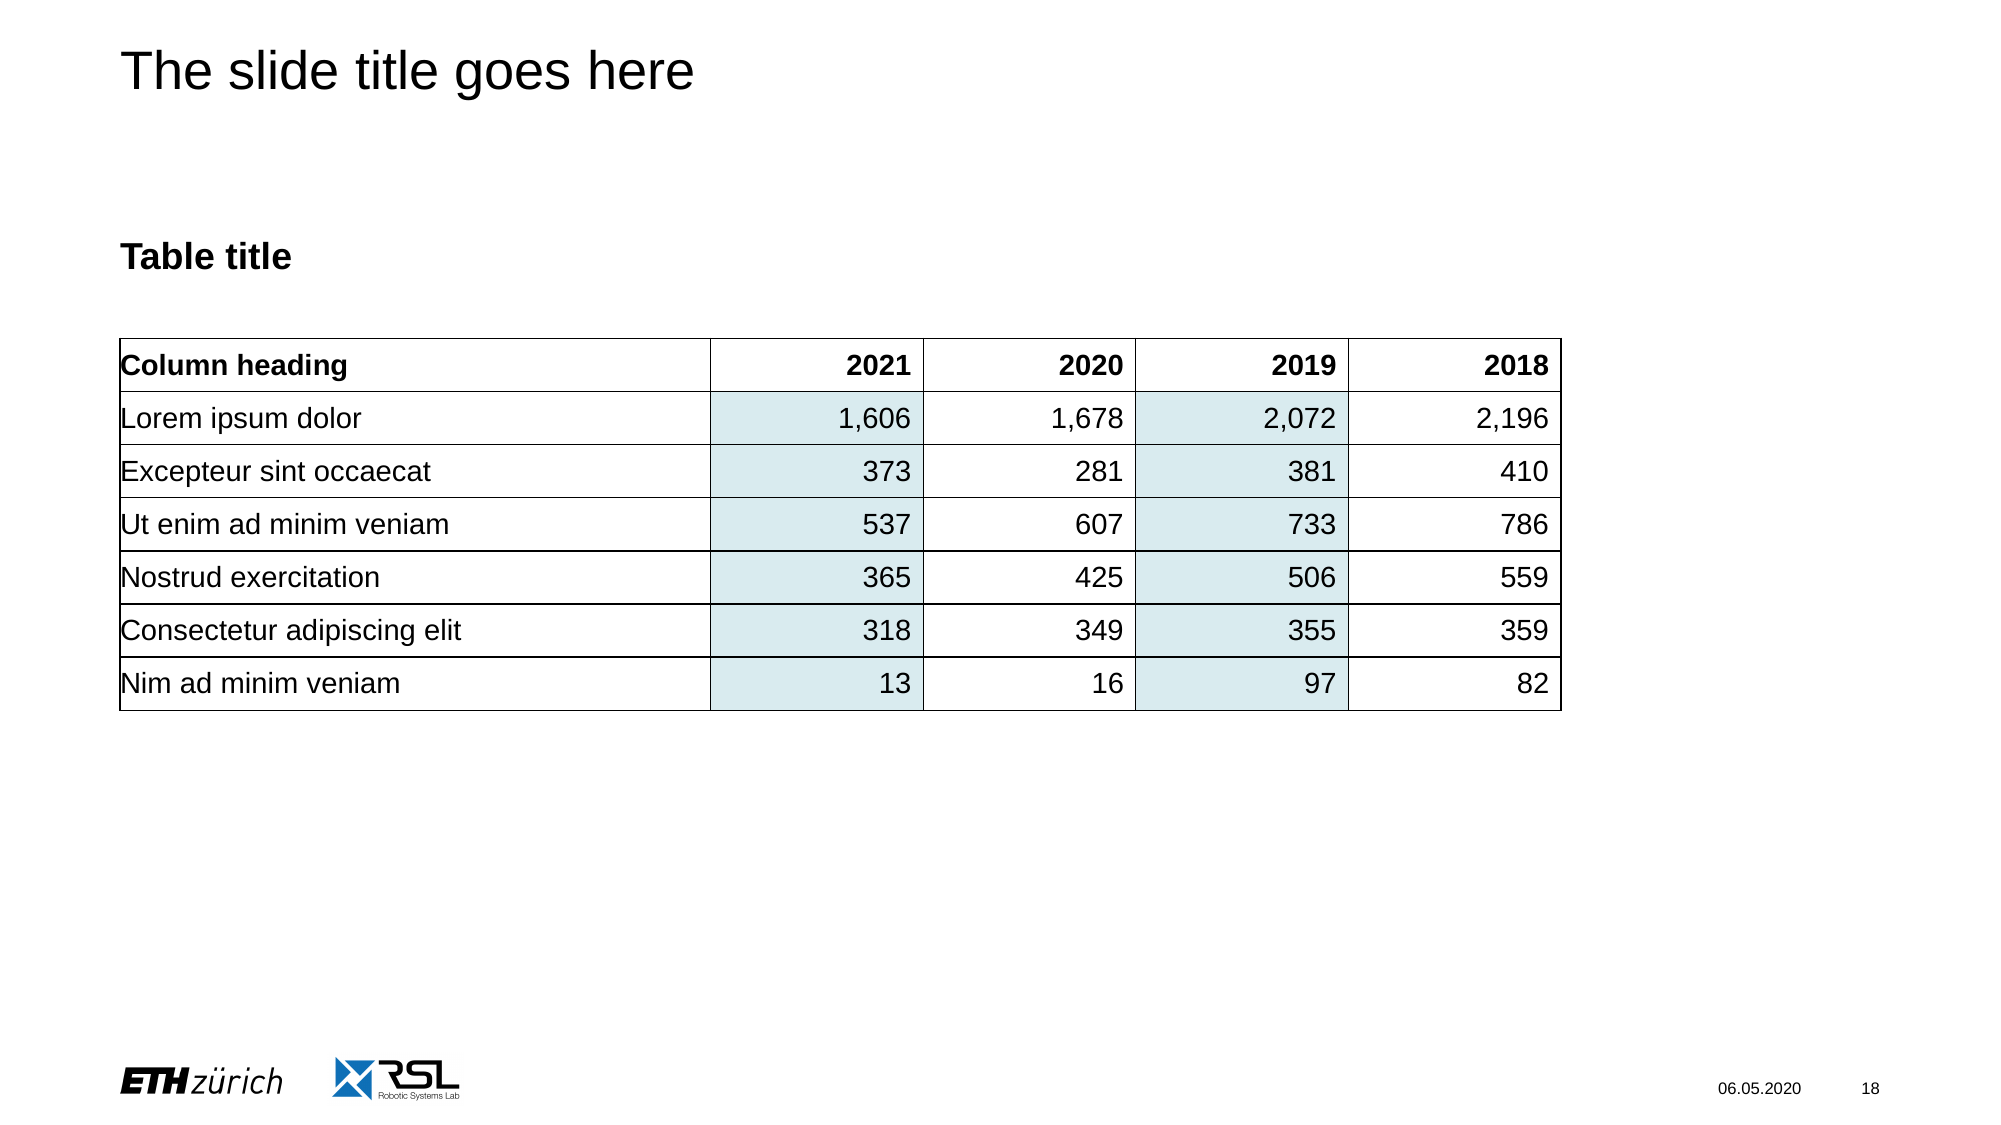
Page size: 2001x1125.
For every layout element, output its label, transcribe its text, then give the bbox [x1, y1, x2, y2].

table_cell Lorem ipsum dolor [121, 392, 710, 444]
table_cell 16 [924, 658, 1135, 710]
table_cell Ut enim ad minim veniam [121, 498, 710, 550]
table_cell 733 [1136, 498, 1348, 550]
table_cell Nostrud exercitation [121, 552, 710, 603]
picture [120, 1067, 282, 1094]
table_cell 373 [711, 445, 923, 497]
title The slide title goes here [120, 42, 1880, 191]
table_cell 1,606 [711, 392, 923, 444]
list Table title [120, 231, 1880, 297]
table_cell 82 [1349, 658, 1560, 710]
table_header 2021 [711, 339, 923, 391]
table_header 2019 [1136, 339, 1348, 391]
table_cell 97 [1136, 658, 1348, 710]
table_cell Consectetur adipiscing elit [121, 605, 710, 656]
table_cell 281 [924, 445, 1135, 497]
table_header Column heading [121, 339, 710, 391]
table_cell Excepteur sint occaecat [121, 445, 710, 497]
table_cell 355 [1136, 605, 1348, 656]
table_cell 365 [711, 552, 923, 603]
table_cell 786 [1349, 498, 1560, 550]
table_cell 559 [1349, 552, 1560, 603]
picture [327, 1052, 464, 1106]
table_cell 349 [924, 605, 1135, 656]
table_cell Nim ad minim veniam [121, 658, 710, 710]
table_cell 381 [1136, 445, 1348, 497]
table_cell 2,072 [1136, 392, 1348, 444]
table_cell 506 [1136, 552, 1348, 603]
table_cell 607 [924, 498, 1135, 550]
table_cell 318 [711, 605, 923, 656]
slide_number <number> [1827, 1069, 1880, 1106]
table_cell 410 [1349, 445, 1560, 497]
table_cell 1,678 [924, 392, 1135, 444]
table_cell 13 [711, 658, 923, 710]
table_cell 537 [711, 498, 923, 550]
table_header 2020 [924, 339, 1135, 391]
slide_number 06.05.2020 [1718, 1069, 1819, 1106]
table_cell 359 [1349, 605, 1560, 656]
table_header 2018 [1349, 339, 1560, 391]
table_cell 2,196 [1349, 392, 1560, 444]
table_cell 425 [924, 552, 1135, 603]
